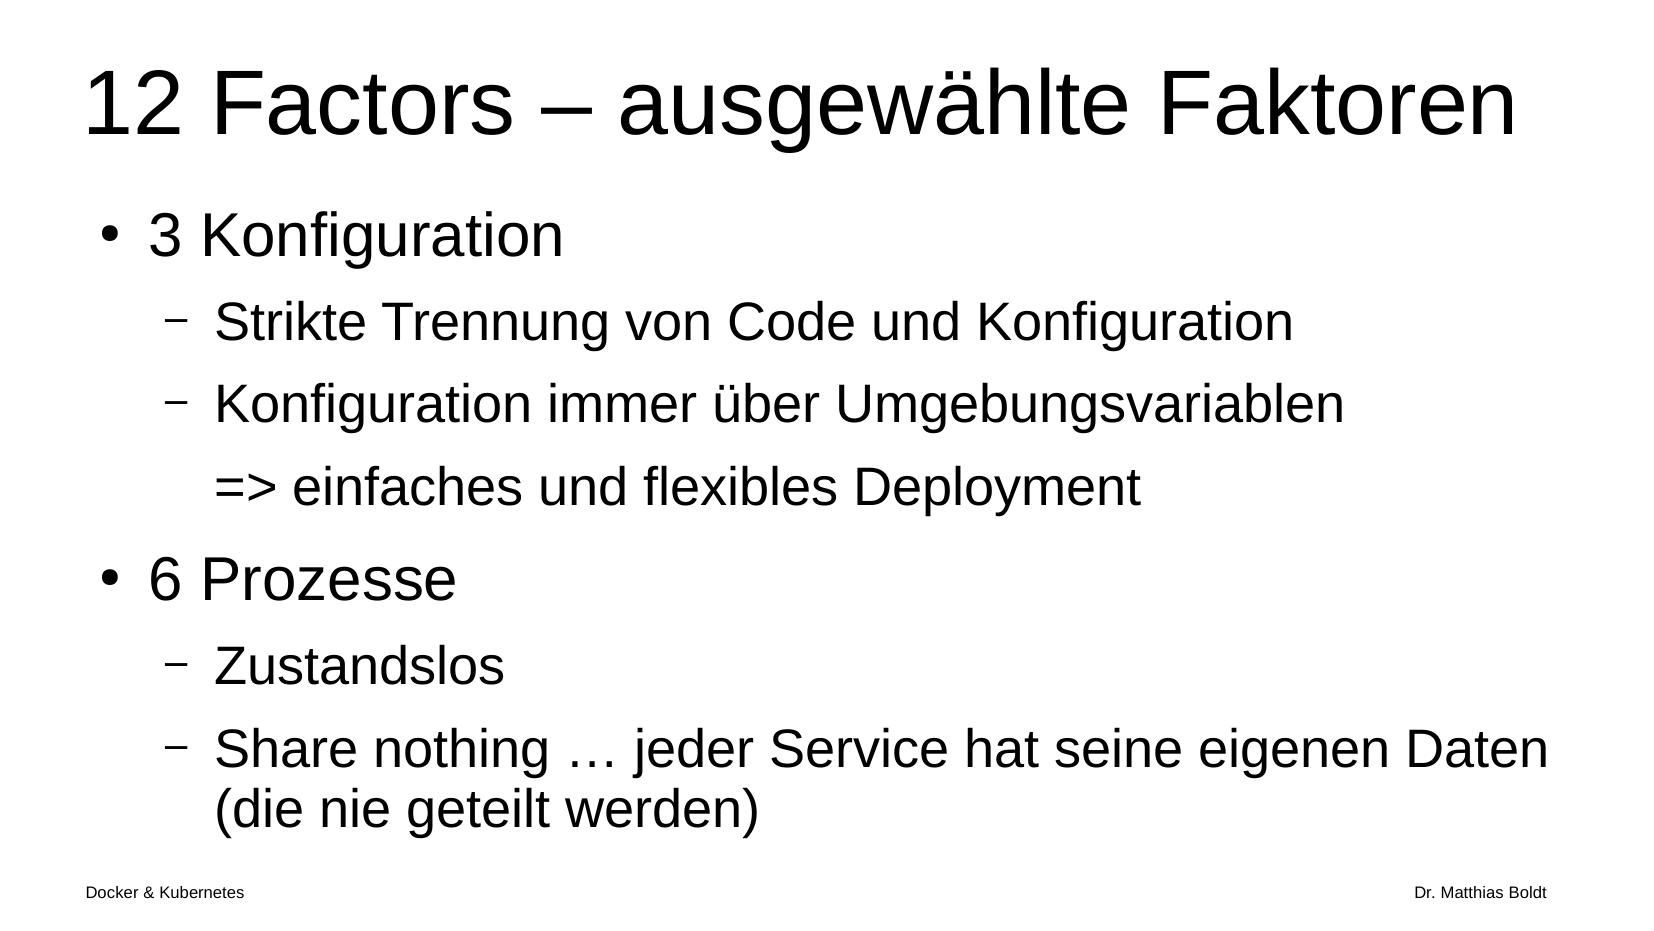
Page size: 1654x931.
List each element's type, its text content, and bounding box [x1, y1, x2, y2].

text_box Docker & Kubernetes Dr. Matthias Boldt [70, 875, 1563, 910]
title 12 Factors – ausgewählte Faktoren [82, 0, 1619, 206]
list 3 Konfiguration Strikte Trennung von Code und Konfiguration Konfiguration immer über Umgebungsvariablen => einfaches und flexibles Deployment 6 Prozesse Zustandslos Share nothing … jeder Service hat seine eigenen Daten (die nie geteilt werden) [82, 199, 1571, 845]
